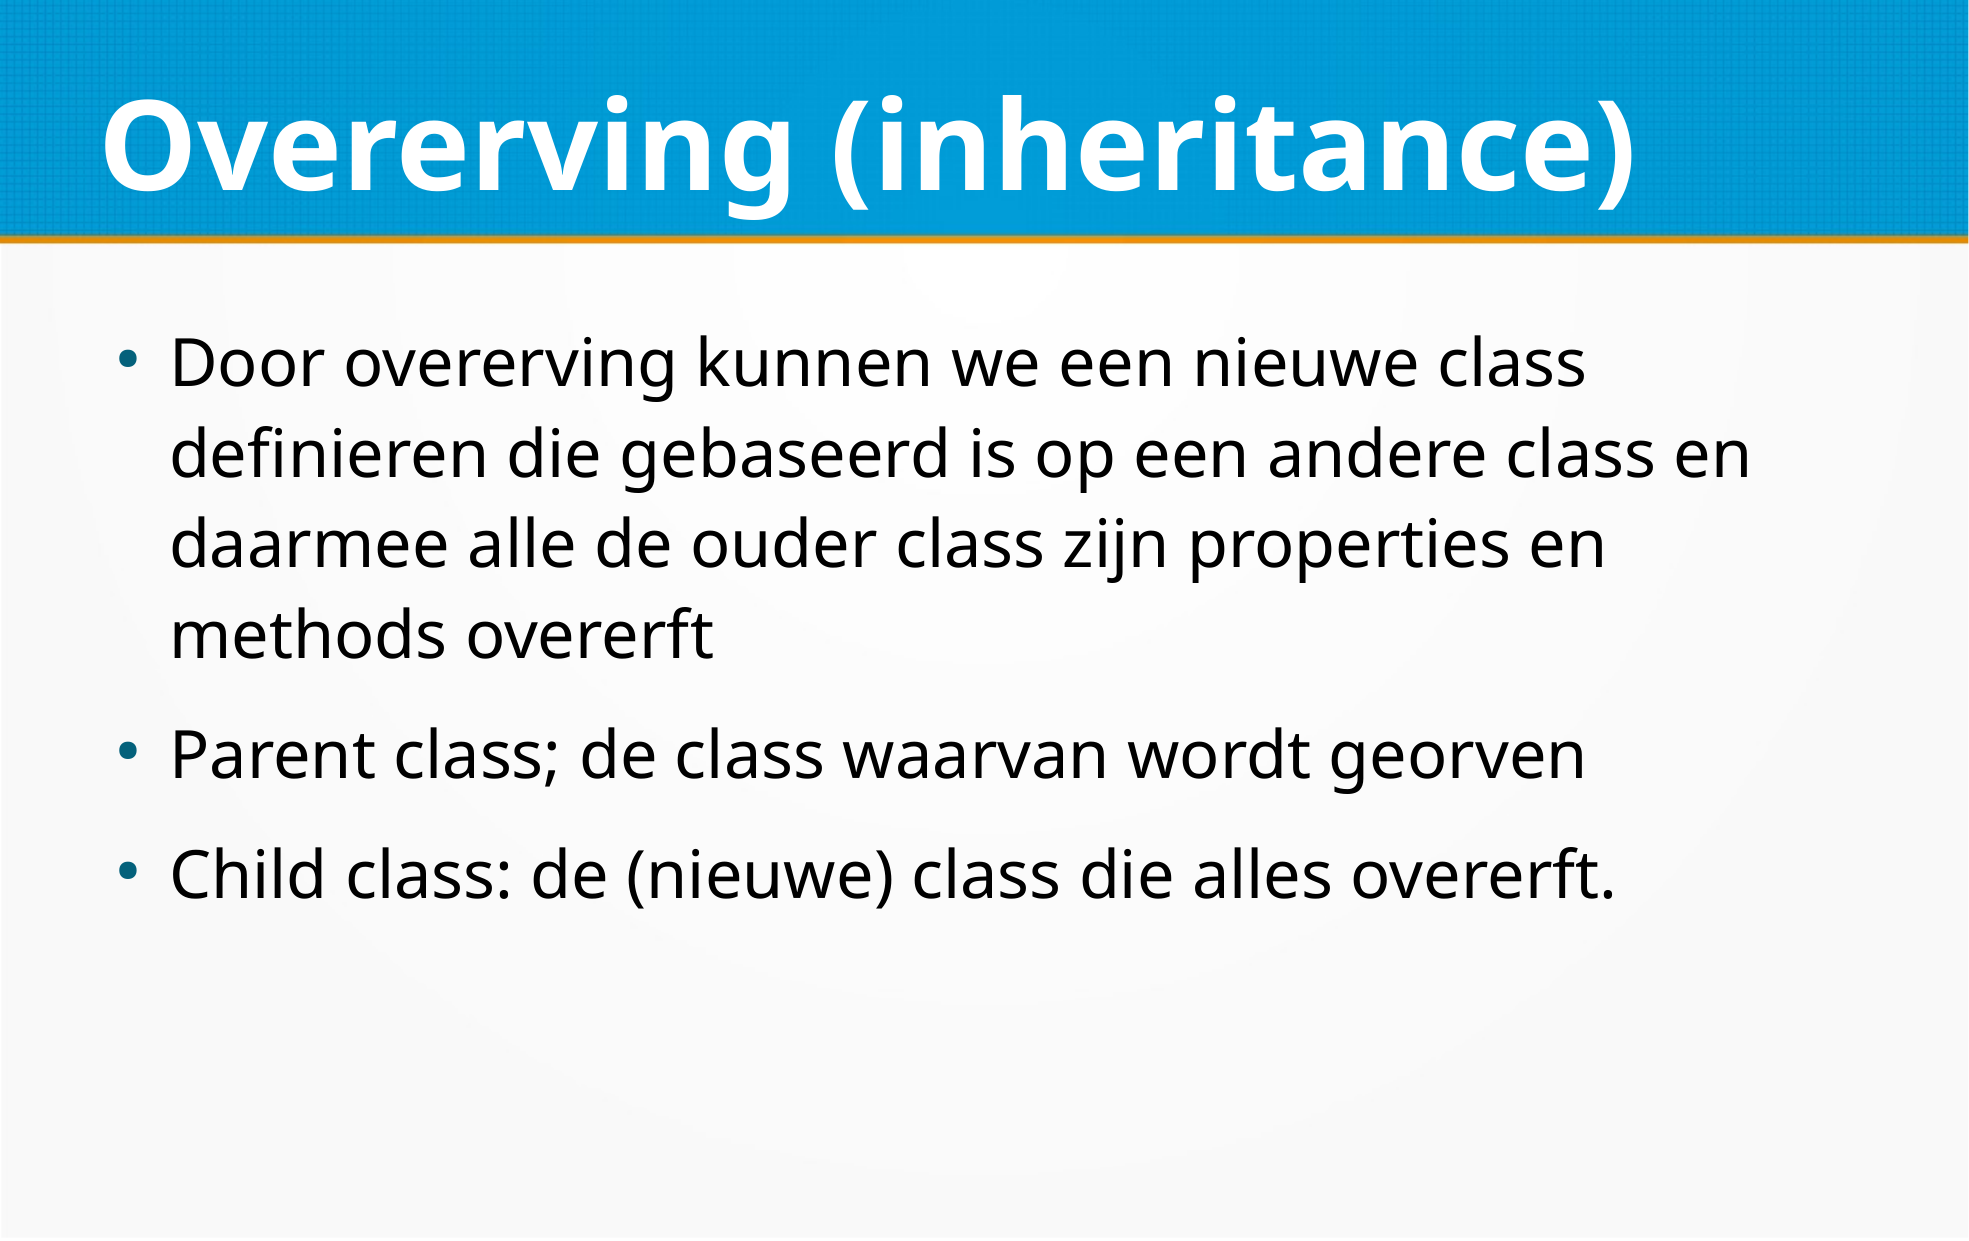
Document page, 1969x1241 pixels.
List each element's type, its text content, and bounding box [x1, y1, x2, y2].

picture [0, 233, 1969, 1241]
list Door overerving kunnen we een nieuwe class definieren die gebaseerd is op een andere class en daarmee alle de ouder class zijn properties en methods overerft Parent class; de class waarvan wordt georven Child class: de (nieuwe) class die alles overerft. [98, 315, 1861, 1081]
title Overerving (inheritance) [98, 19, 1870, 227]
